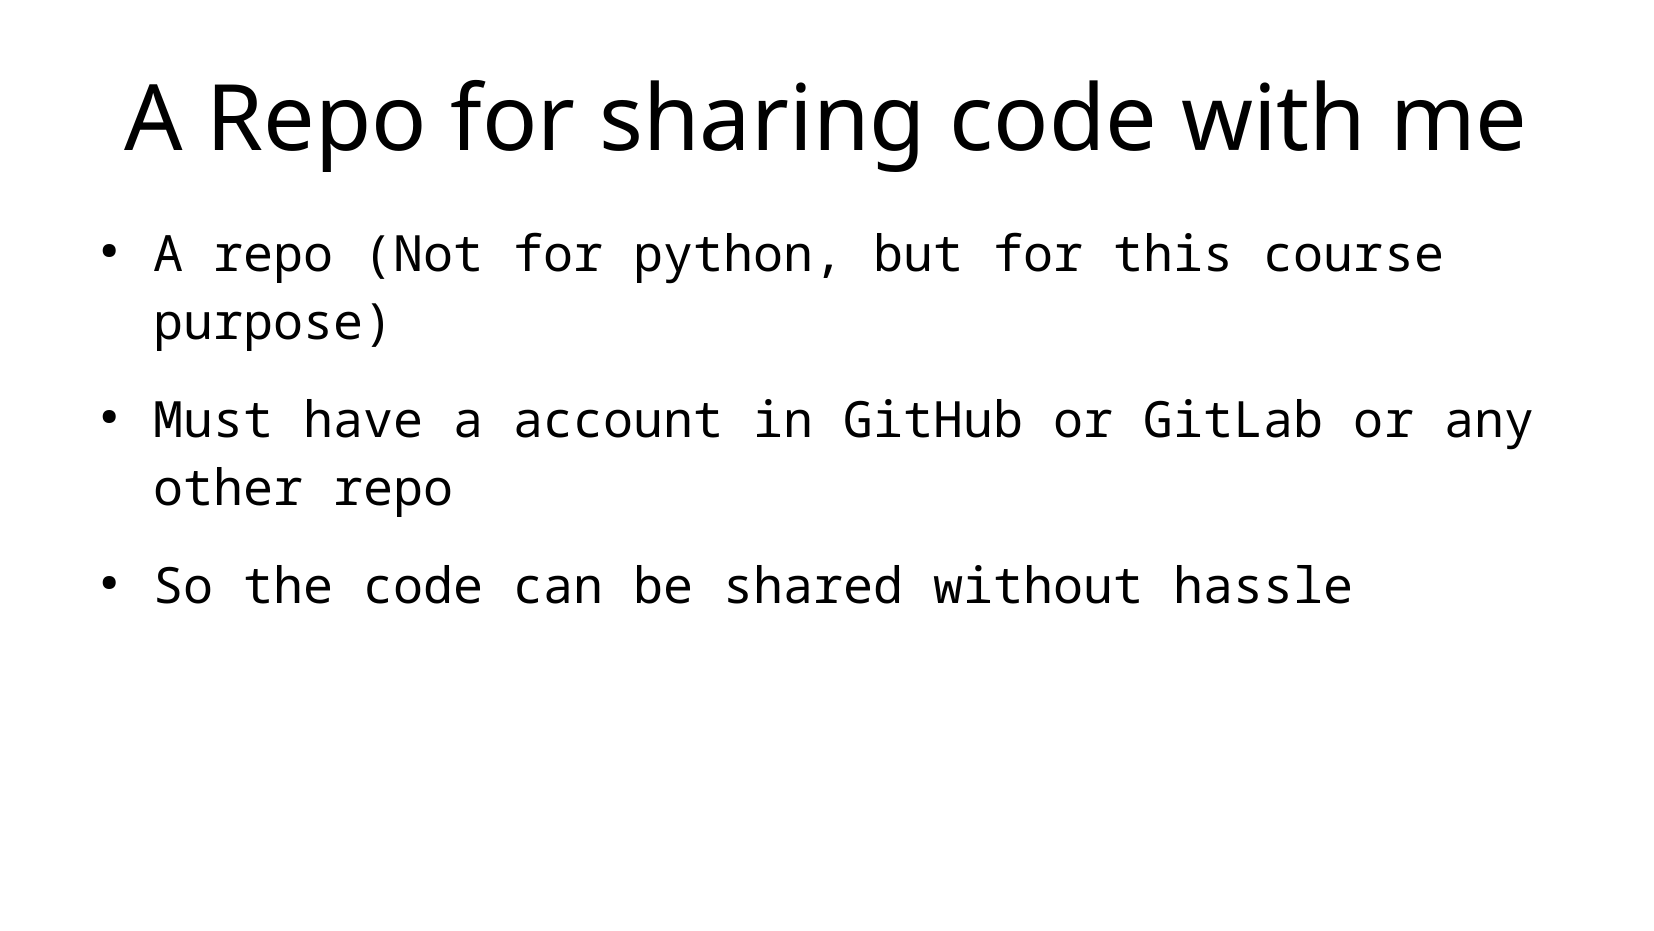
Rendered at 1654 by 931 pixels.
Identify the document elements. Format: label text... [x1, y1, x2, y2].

title A Repo for sharing code with me [82, 37, 1571, 193]
list A repo (Not for python, but for this course purpose) Must have a account in GitHub or GitLab or any other repo So the code can be shared without hassle [82, 217, 1571, 758]
